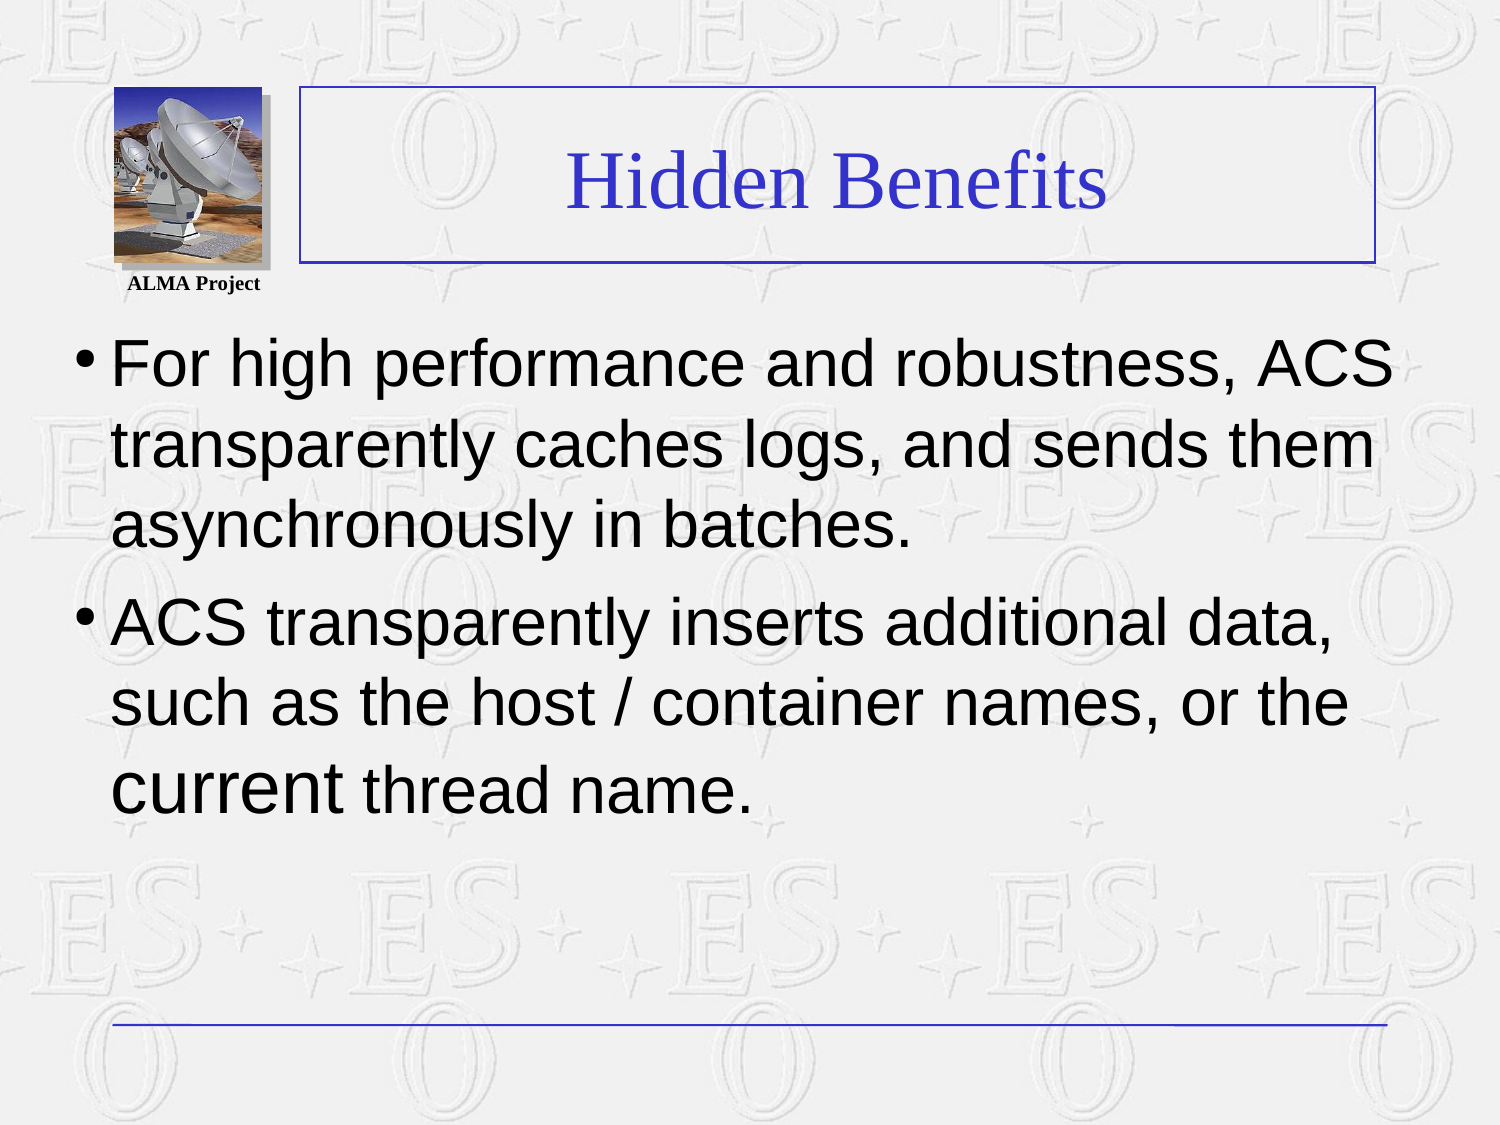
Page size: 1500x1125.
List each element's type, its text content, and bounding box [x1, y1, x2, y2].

list For high performance and robustness, ACS transparently caches logs, and sends them asynchronously in batches. ACS transparently inserts additional data, such as the host / container names, or the current thread name. [58, 312, 1442, 1020]
title Hidden Benefits [299, 87, 1375, 263]
picture [0, 0, 1500, 1125]
